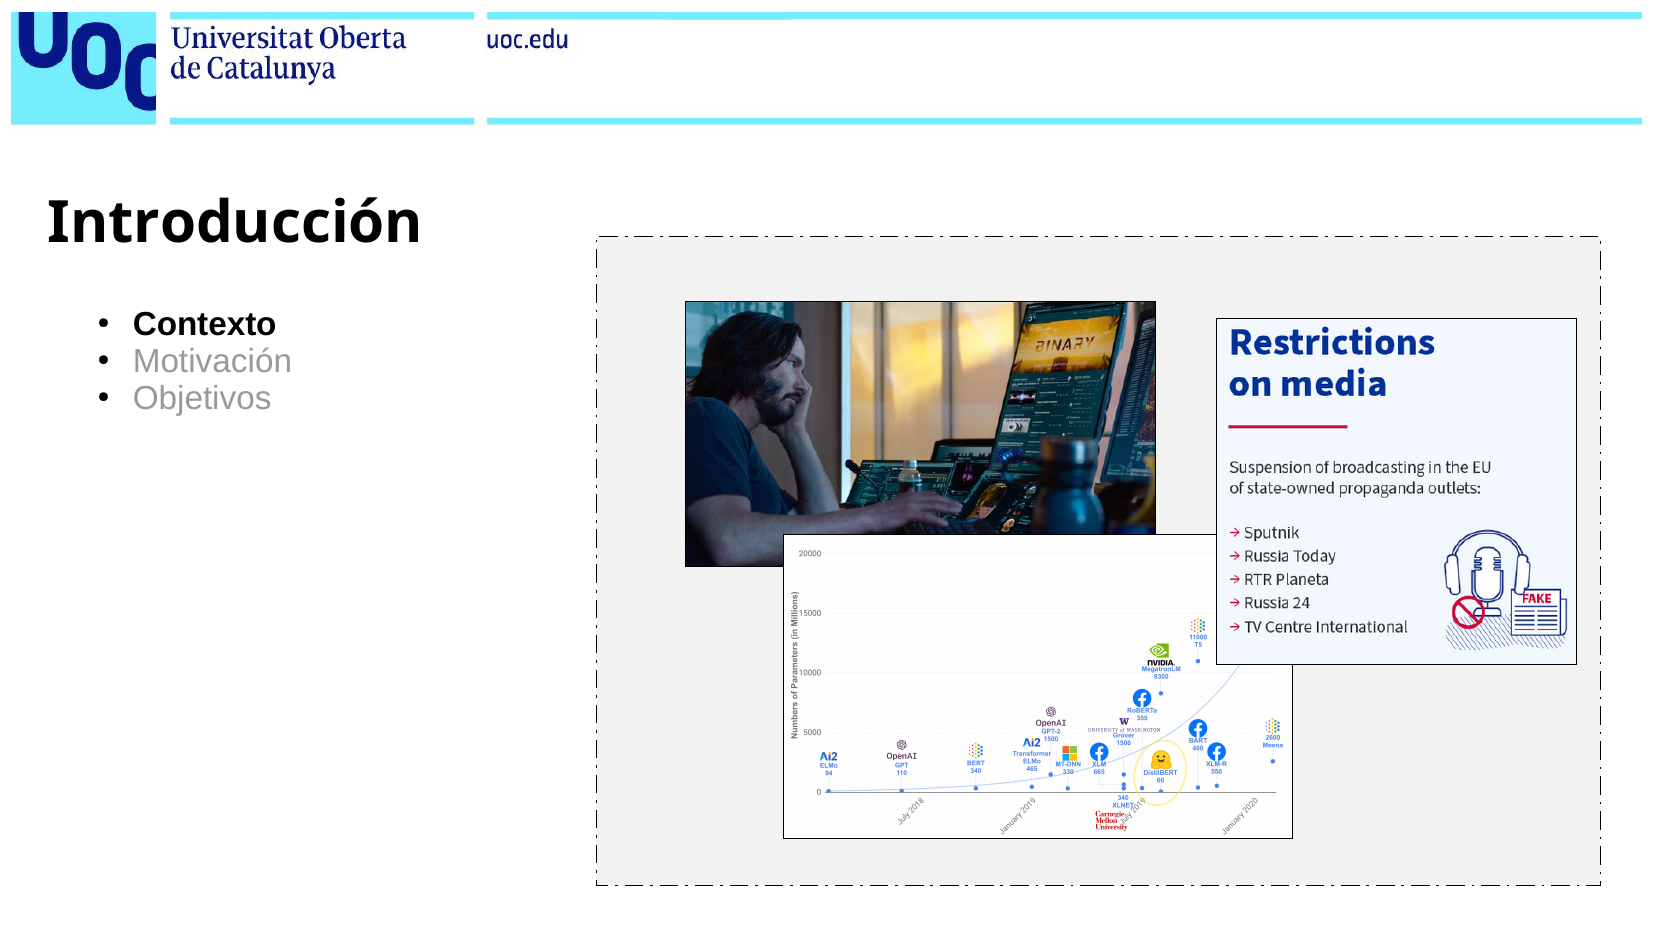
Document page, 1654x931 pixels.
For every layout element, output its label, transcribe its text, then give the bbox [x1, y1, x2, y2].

picture [11, 12, 1642, 130]
text_box [596, 236, 1601, 886]
text_box Introducción [47, 180, 1536, 260]
text_box Contexto Motivación Objetivos [82, 297, 596, 424]
picture [685, 301, 1577, 839]
